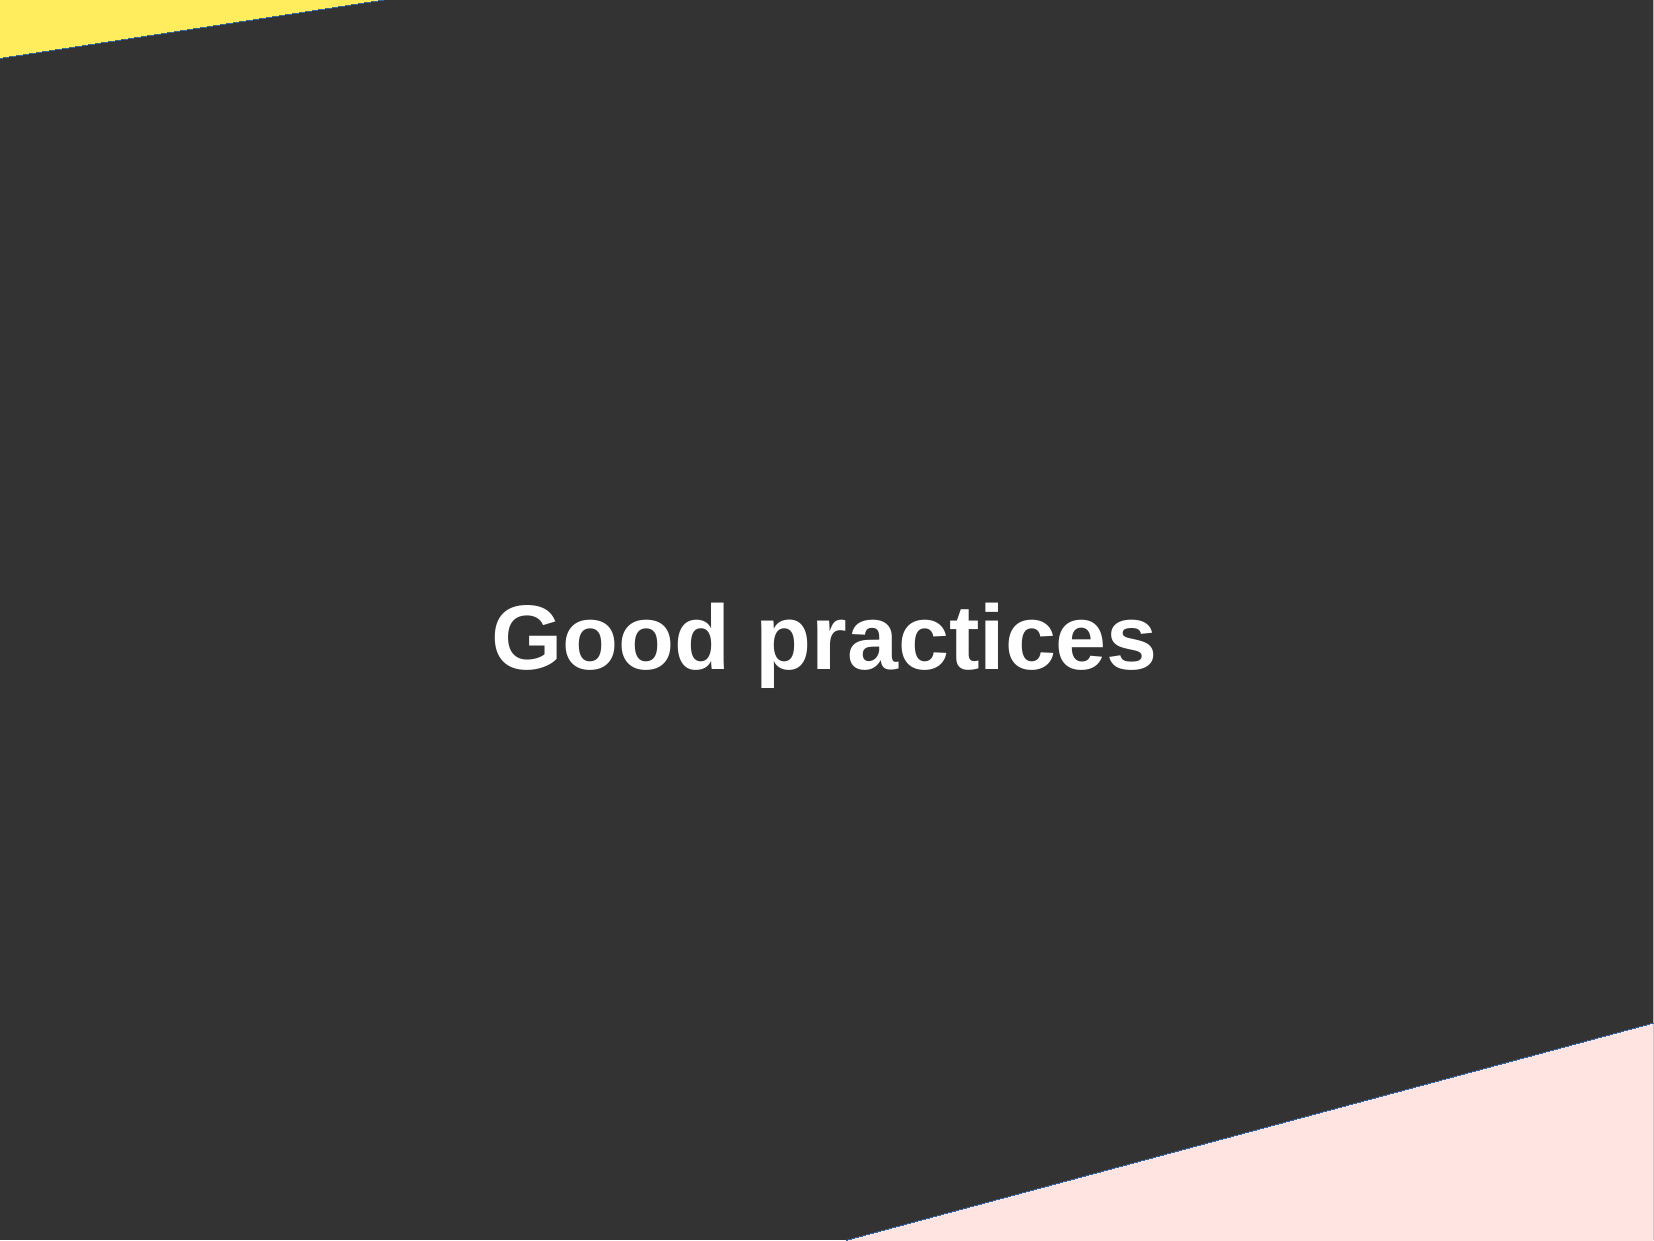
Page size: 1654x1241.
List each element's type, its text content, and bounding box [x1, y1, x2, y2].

title Good practices [30, 586, 1621, 690]
text_box [0, 0, 384, 59]
text_box [843, 1022, 1654, 1241]
